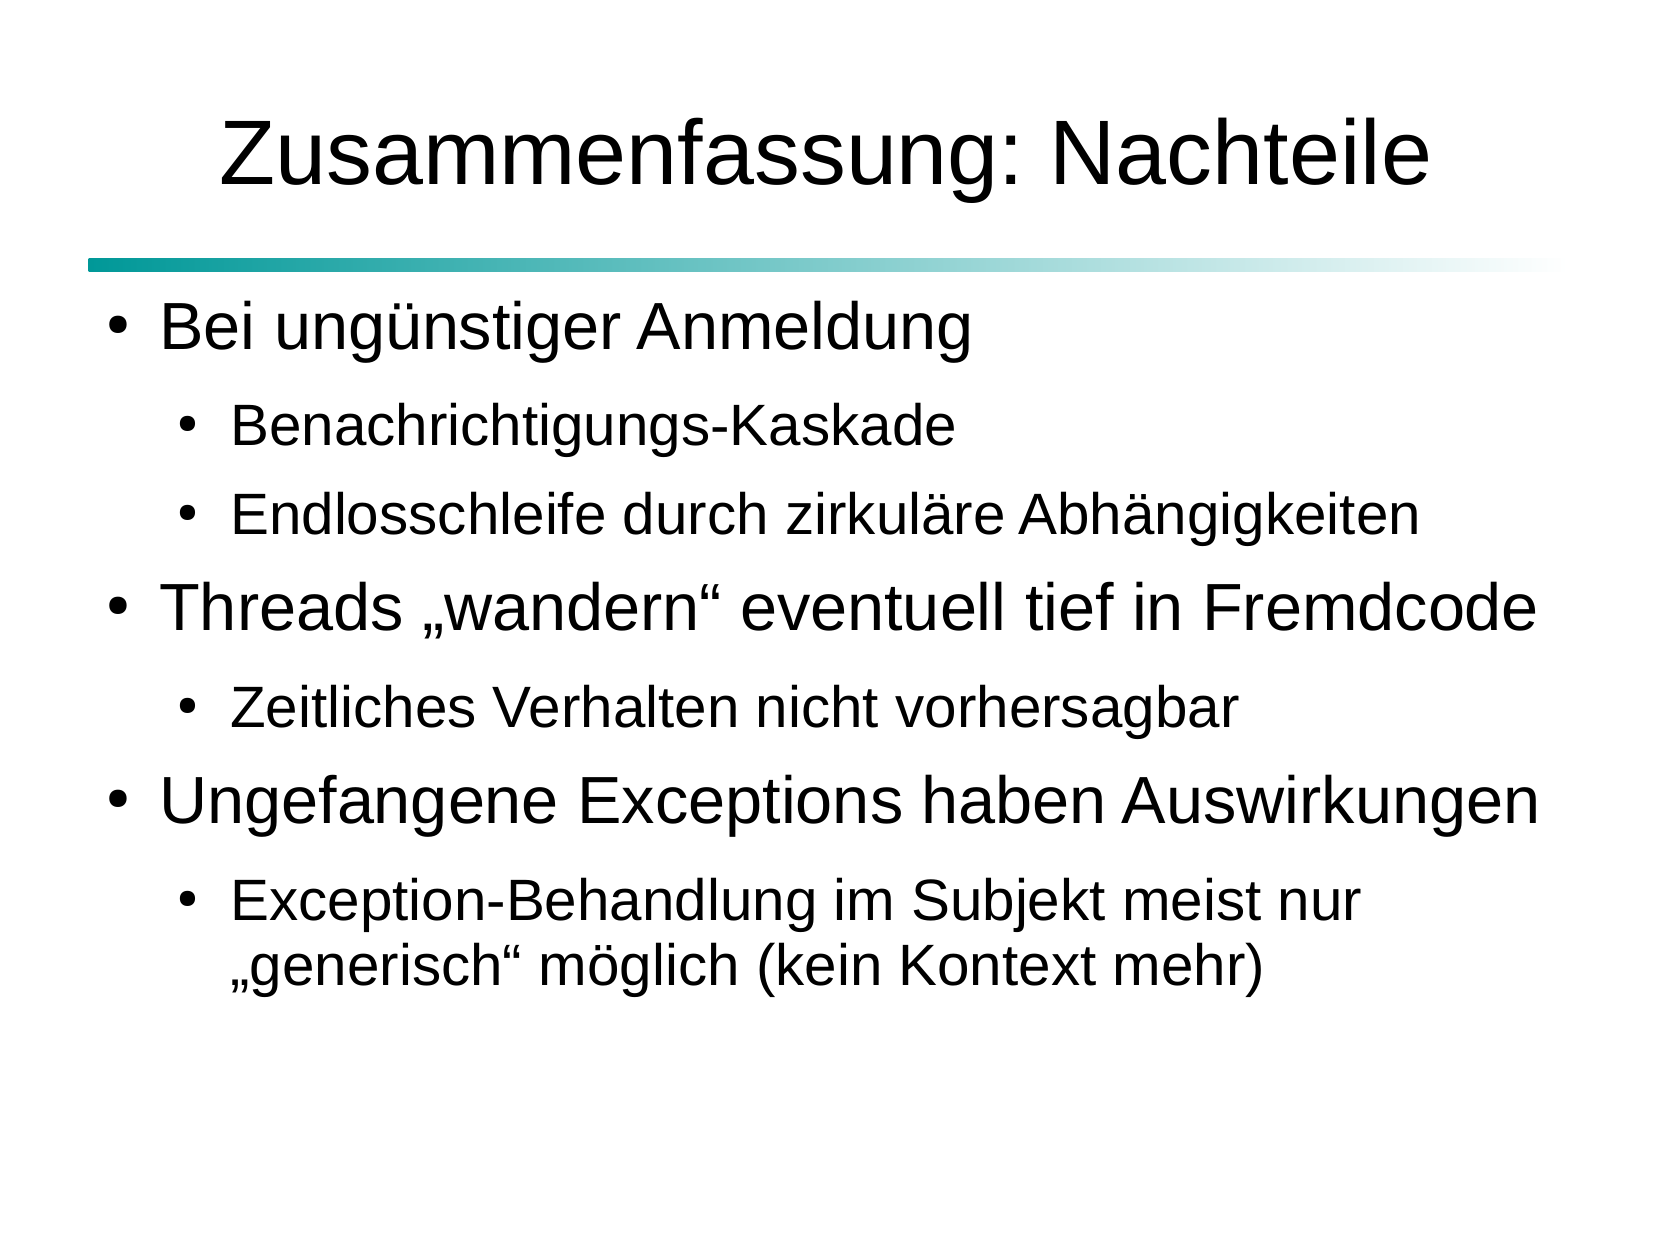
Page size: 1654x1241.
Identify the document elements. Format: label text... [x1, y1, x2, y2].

list Bei ungünstiger Anmeldung Benachrichtigungs-Kaskade Endlosschleife durch zirkuläre Abhängigkeiten Threads „wandern“ eventuell tief in Fremdcode Zeitliches Verhalten nicht vorhersagbar Ungefangene Exceptions haben Auswirkungen Exception-Behandlung im Subjekt meist nur „generisch“ möglich (kein Kontext mehr) [88, 288, 1577, 1093]
title Zusammenfassung: Nachteile [82, 49, 1571, 257]
